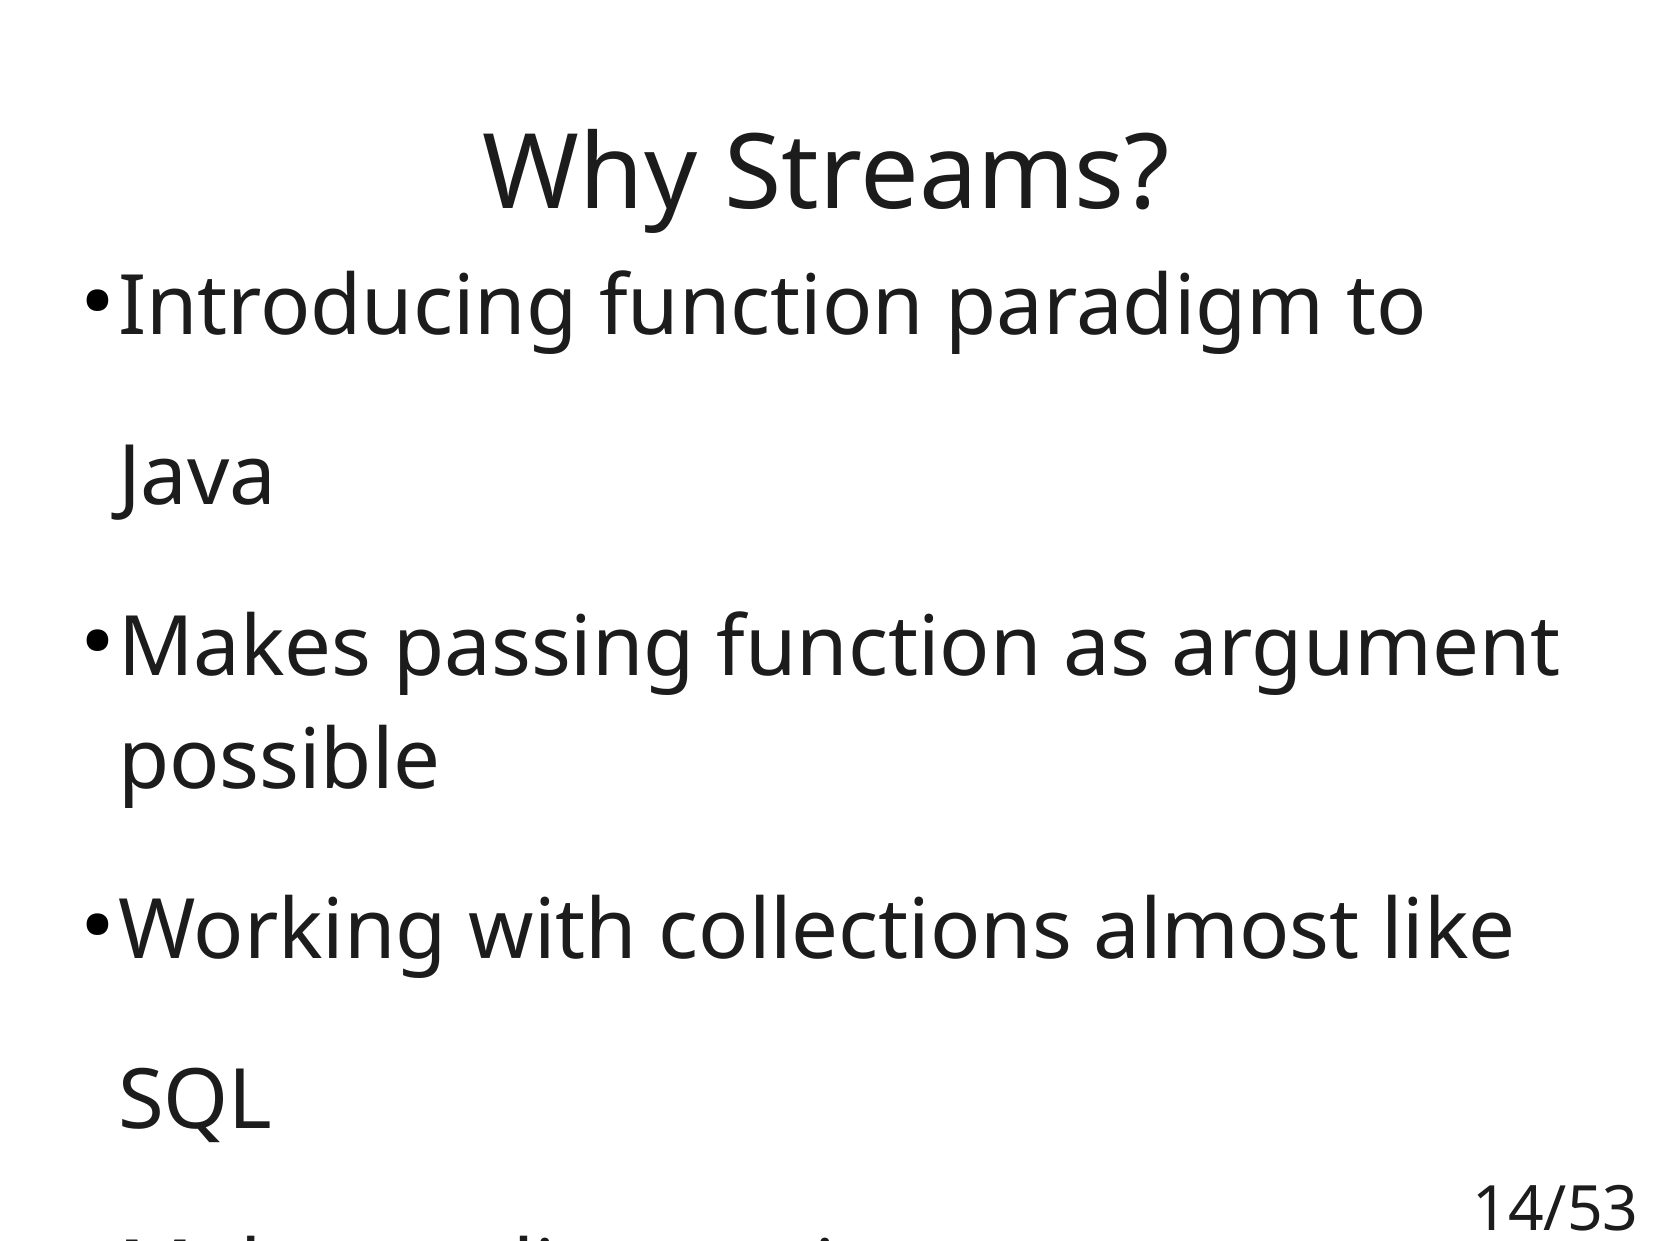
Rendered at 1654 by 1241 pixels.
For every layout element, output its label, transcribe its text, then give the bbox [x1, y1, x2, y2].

title Why Streams? [82, 64, 1571, 268]
subtitle Introducing function paradigm to Java Makes passing function as argument possible Working with collections almost like SQL Makes coding easier [82, 268, 1571, 1131]
text_box <numer>/53 [1071, 1155, 1654, 1241]
